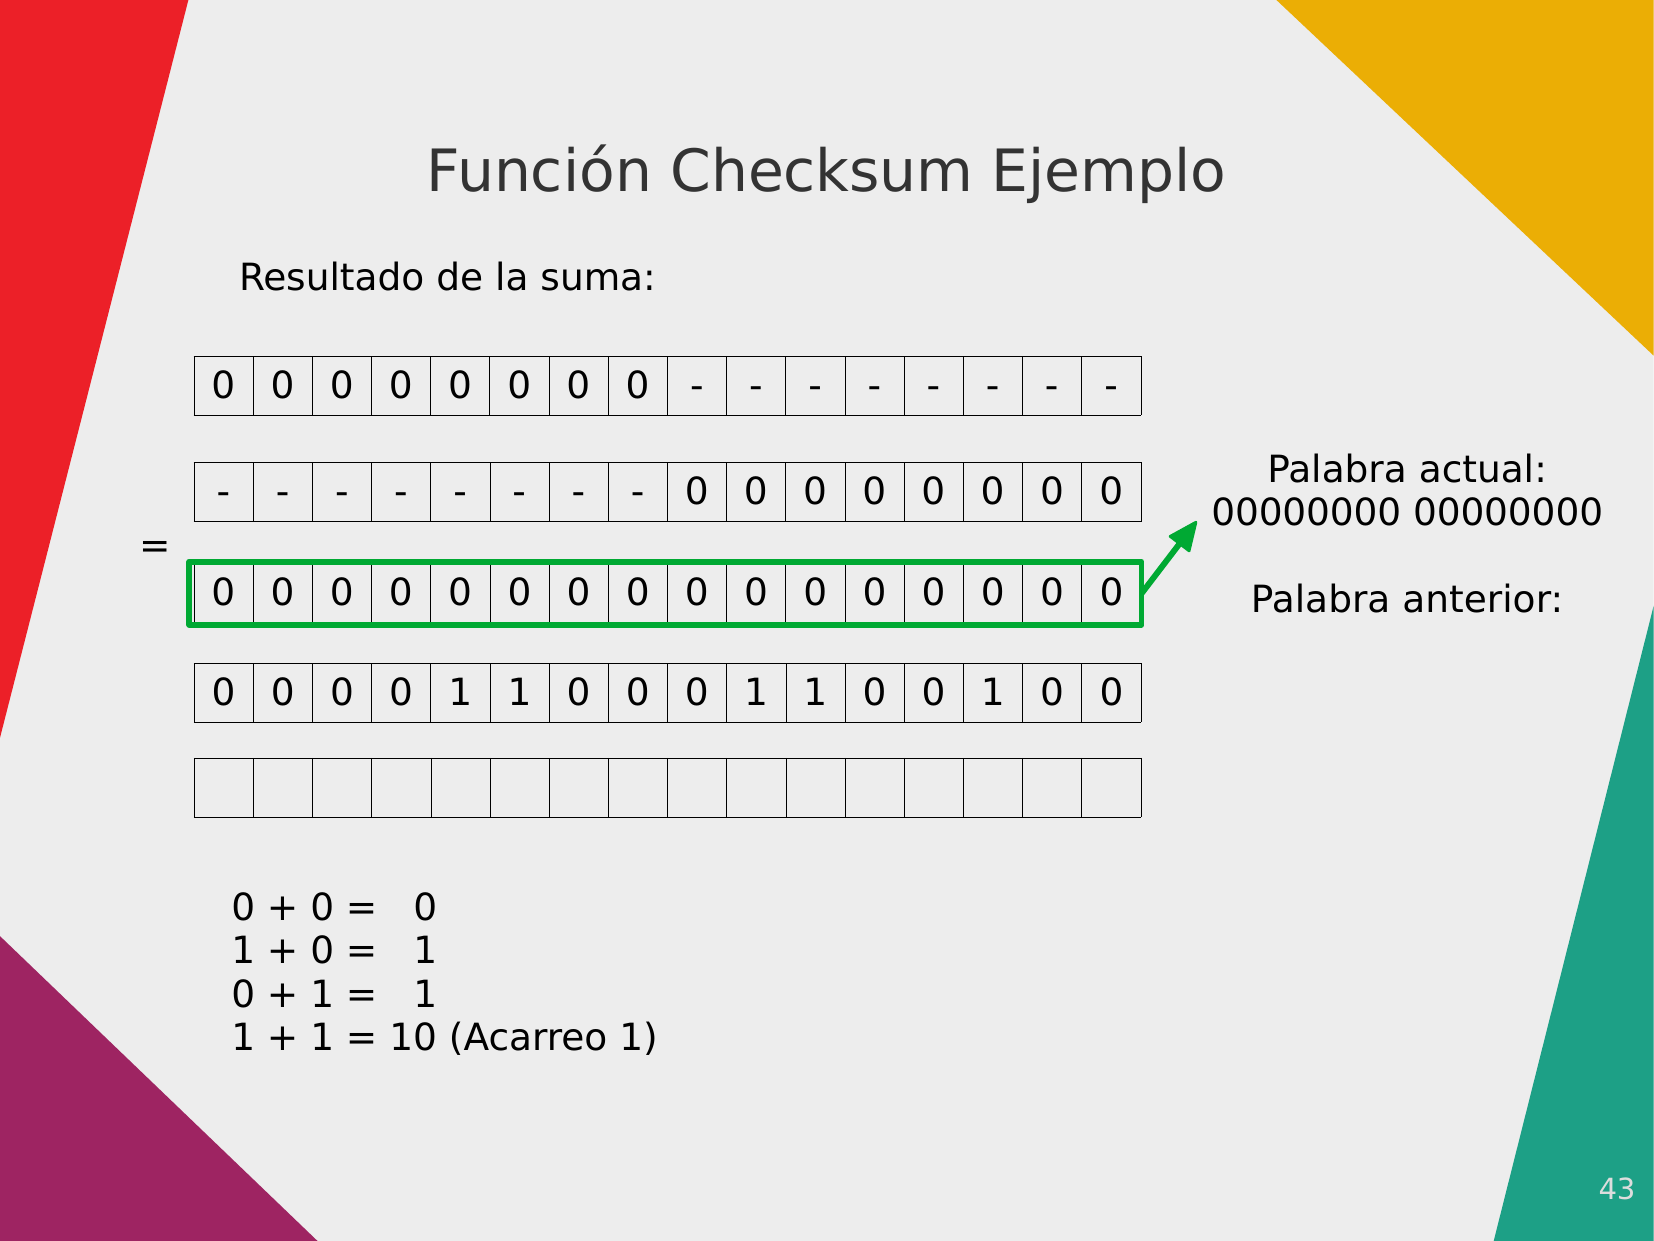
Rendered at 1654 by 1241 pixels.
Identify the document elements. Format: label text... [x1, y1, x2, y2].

table_header 0 [1082, 463, 1141, 521]
table_header 1 [491, 664, 549, 722]
table_header [727, 759, 786, 817]
table_header 1 [431, 664, 490, 722]
table_header 0 [727, 463, 785, 521]
text_box Resultado de la suma: [224, 248, 672, 307]
table_header 0 [490, 357, 549, 415]
title Función Checksum Ejemplo [114, 73, 1539, 271]
table_header [372, 759, 431, 817]
table_header 0 [1023, 565, 1081, 622]
table_header 0 [905, 463, 963, 521]
table_header - [727, 357, 785, 415]
table_header - [313, 463, 371, 521]
table_header [668, 759, 726, 817]
table_header [1082, 759, 1141, 817]
table_header 0 [372, 664, 430, 722]
table_header 0 [1023, 463, 1081, 521]
table_header - [846, 357, 904, 415]
table_header 0 [195, 664, 253, 722]
table_header 0 [372, 565, 430, 622]
table_header 0 [668, 565, 726, 622]
table_header - [431, 463, 490, 521]
table_header 0 [609, 664, 667, 722]
text_box 0 + 0 = 0 1 + 0 = 1 0 + 1 = 1 1 + 1 = 10 (Acarreo 1) [216, 877, 674, 1067]
table_header - [668, 357, 726, 415]
table_header - [964, 357, 1022, 415]
table_header 0 [313, 664, 371, 722]
table_header 0 [668, 664, 726, 722]
table_header - [254, 463, 312, 521]
table_header 0 [254, 565, 312, 622]
text_box Palabra actual: 00000000 00000000 Palabra anterior: [1196, 309, 1619, 977]
table_header 0 [846, 463, 904, 521]
table_header 0 [786, 463, 845, 521]
table_header - [905, 357, 963, 415]
table_header 0 [313, 565, 371, 622]
table_header [550, 759, 608, 817]
table_header 0 [609, 565, 667, 622]
table_header 0 [964, 463, 1022, 521]
table_header 0 [905, 565, 963, 622]
table_header [313, 759, 371, 817]
table_header - [550, 463, 608, 521]
table_header - [609, 463, 667, 521]
table_header - [491, 463, 549, 521]
table_header 0 [313, 357, 371, 415]
table_header [254, 759, 312, 817]
table_header 0 [372, 357, 430, 415]
table_header 0 [786, 565, 845, 622]
table_header 1 [964, 664, 1022, 722]
table_header 0 [668, 463, 726, 521]
table_header - [372, 463, 430, 521]
table_header 0 [846, 664, 904, 722]
table_header - [1082, 357, 1141, 415]
table_header 0 [431, 565, 490, 622]
table_header 0 [846, 565, 904, 622]
table_header 0 [1082, 664, 1141, 722]
table_header 0 [964, 565, 1022, 622]
text_box = [124, 516, 186, 576]
table_header - [1023, 357, 1081, 415]
table_header 0 [254, 664, 312, 722]
table_header [846, 759, 904, 817]
table_header [432, 759, 490, 817]
table_header 0 [550, 357, 608, 415]
table_header 0 [550, 565, 608, 622]
table_header [195, 759, 253, 817]
table_header [1023, 759, 1081, 817]
table_header 0 [491, 565, 549, 622]
table_header 0 [195, 357, 253, 415]
table_header 0 [550, 664, 608, 722]
table_header [905, 759, 963, 817]
table_header 0 [195, 565, 253, 622]
table_header - [786, 357, 845, 415]
table_header 0 [254, 357, 312, 415]
table_header [787, 759, 845, 817]
table_header 0 [905, 664, 963, 722]
table_header [609, 759, 667, 817]
table_header - [195, 463, 253, 521]
table_header 0 [727, 565, 785, 622]
table_header 1 [727, 664, 786, 722]
table_header 0 [1082, 565, 1139, 622]
table_header 0 [431, 357, 489, 415]
table_header [964, 759, 1022, 817]
table_header [491, 759, 549, 817]
table_header 0 [1023, 664, 1081, 722]
table_header 0 [609, 357, 667, 415]
table_header 1 [787, 664, 845, 722]
